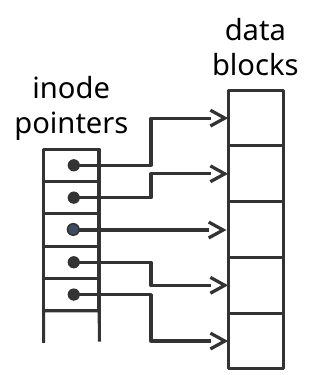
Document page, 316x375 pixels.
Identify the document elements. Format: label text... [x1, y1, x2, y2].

text_box data blocks [197, 3, 314, 89]
text_box inode pointers [0, 62, 144, 147]
text_box 100 [228, 90, 284, 145]
text_box [67, 223, 80, 236]
text_box 102 [228, 201, 284, 257]
text_box 101 [228, 145, 284, 201]
text_box 103 [228, 257, 284, 313]
text_box 104 [228, 313, 284, 369]
